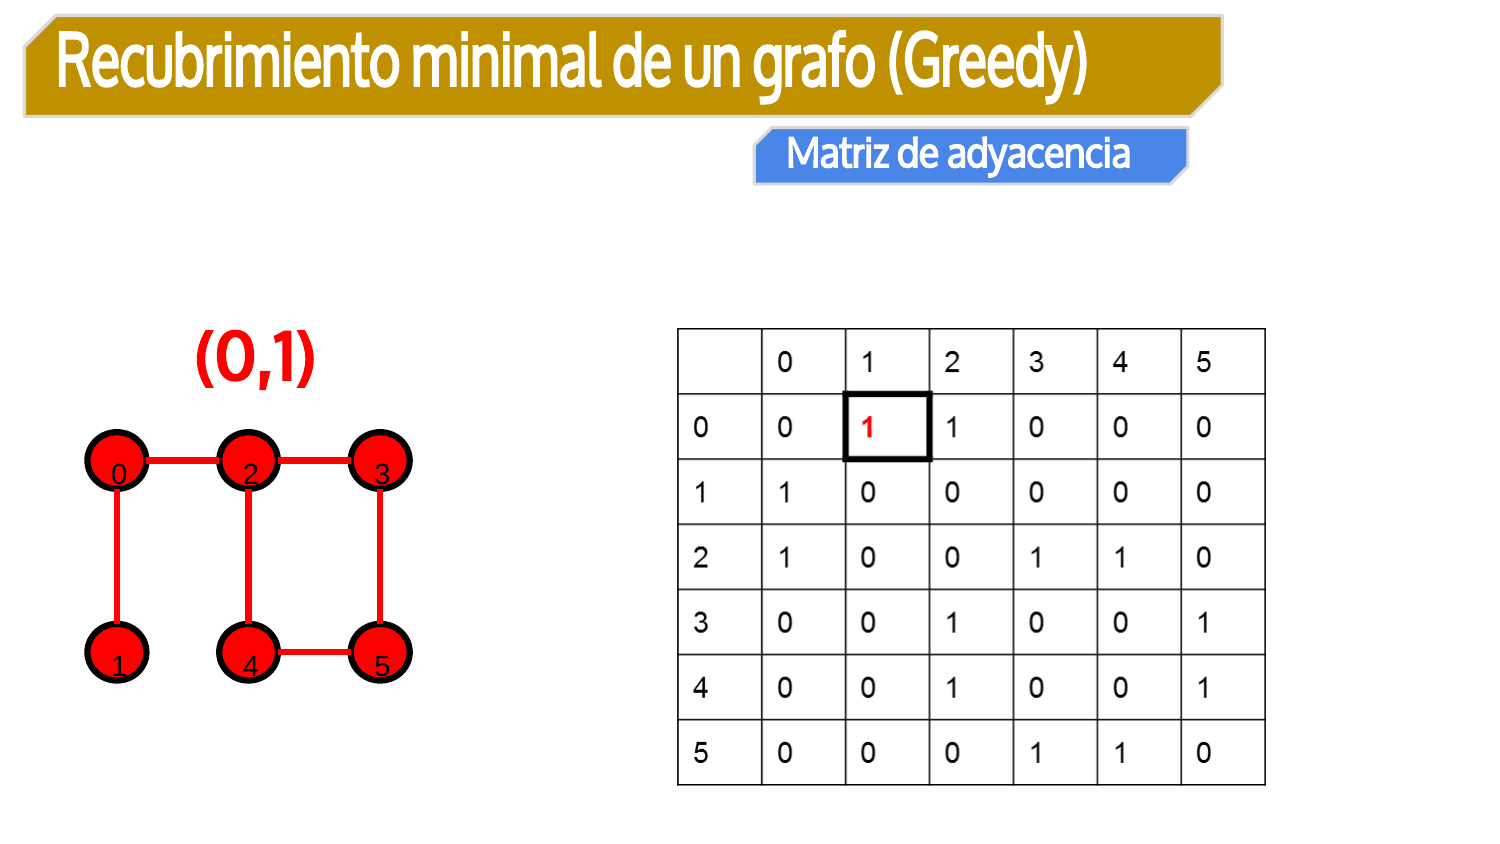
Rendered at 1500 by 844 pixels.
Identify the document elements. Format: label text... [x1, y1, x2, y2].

text_box 5 [350, 624, 410, 681]
text_box [273, 330, 292, 381]
text_box [296, 330, 314, 388]
text_box [754, 127, 1188, 185]
text_box 1 [87, 624, 147, 681]
text_box [259, 370, 271, 391]
text_box [24, 15, 1223, 117]
text_box 4 [219, 624, 278, 681]
picture [677, 328, 1266, 787]
text_box 0 [87, 432, 147, 489]
text_box [196, 330, 214, 388]
text_box 3 [350, 432, 410, 489]
text_box 2 [219, 432, 278, 489]
text_box [216, 329, 255, 382]
